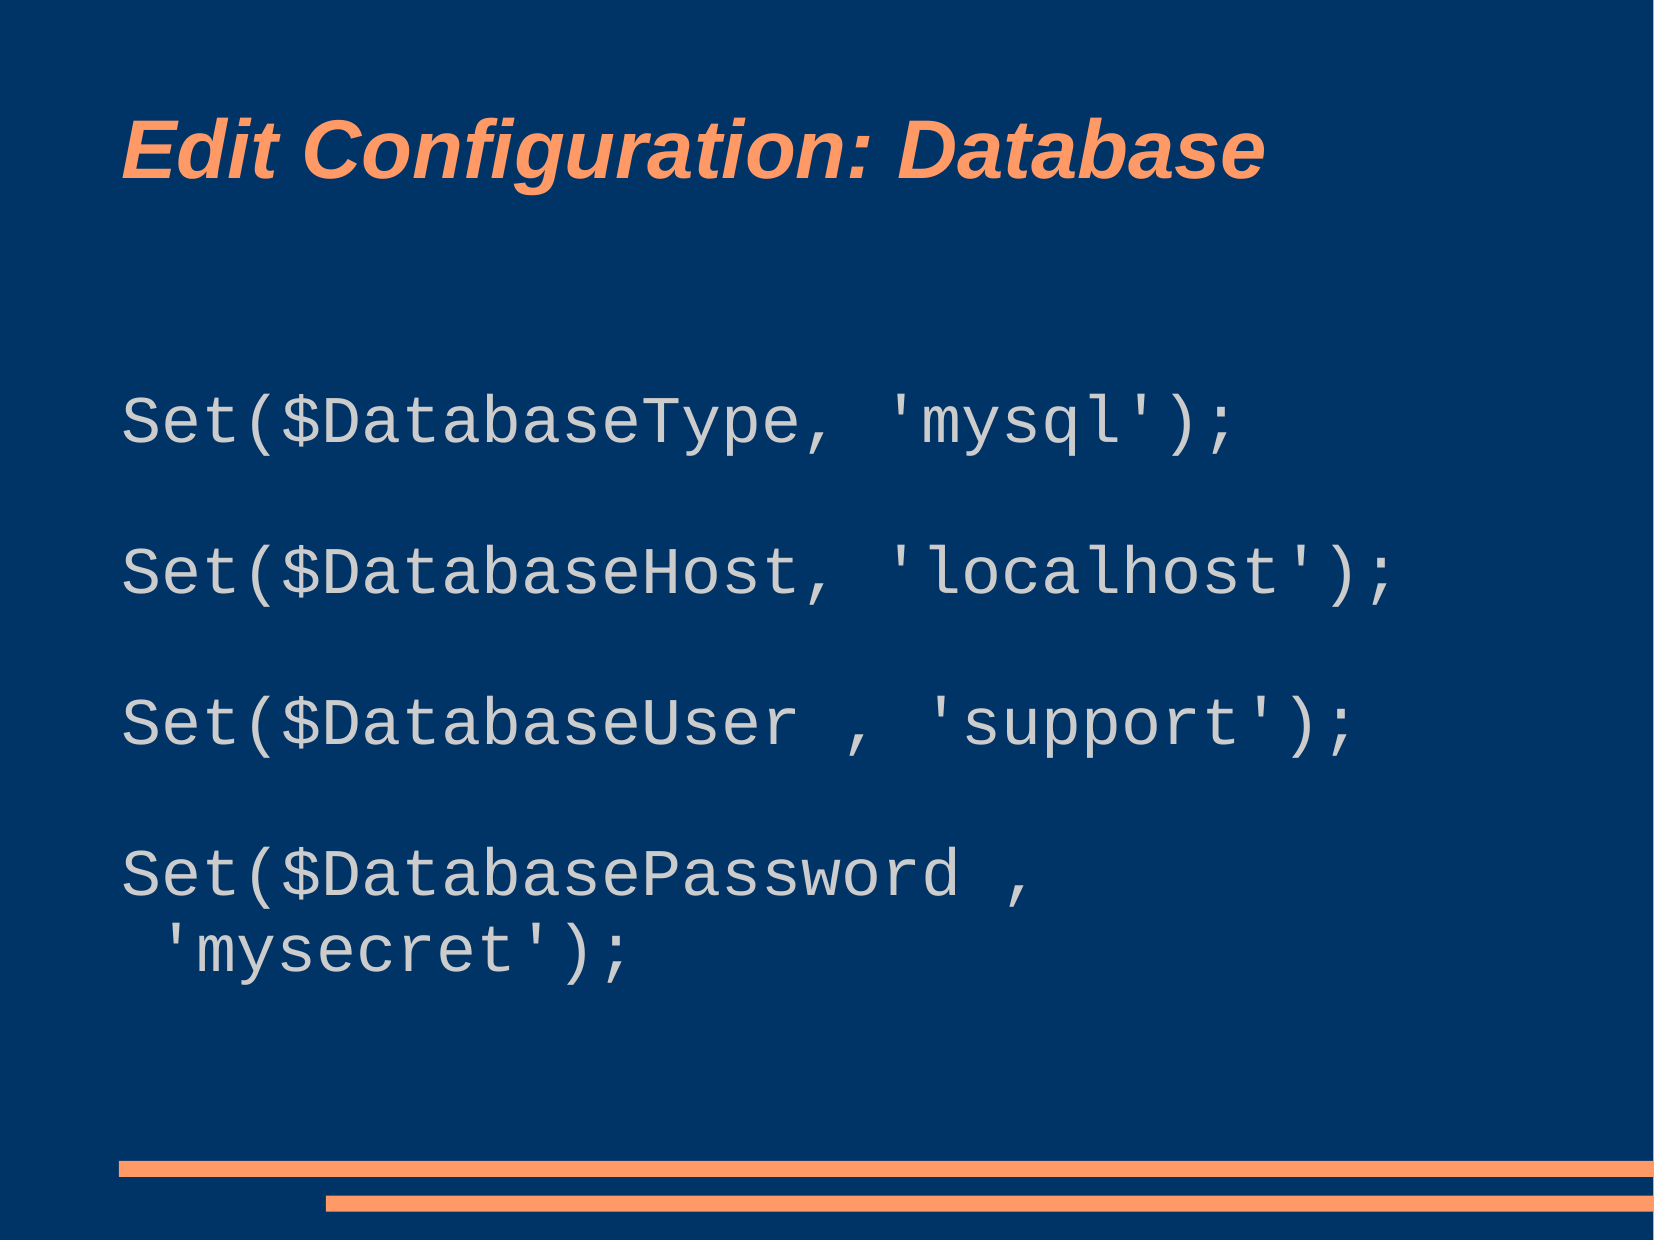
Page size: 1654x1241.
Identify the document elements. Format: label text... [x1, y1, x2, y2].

title Edit Configuration: Database [121, 53, 1534, 247]
subtitle Set($DatabaseType, 'mysql'); Set($DatabaseHost, 'localhost'); Set($DatabaseUser , 'support'); Set($DatabasePassword , 'mysecret'); [121, 329, 1561, 1125]
